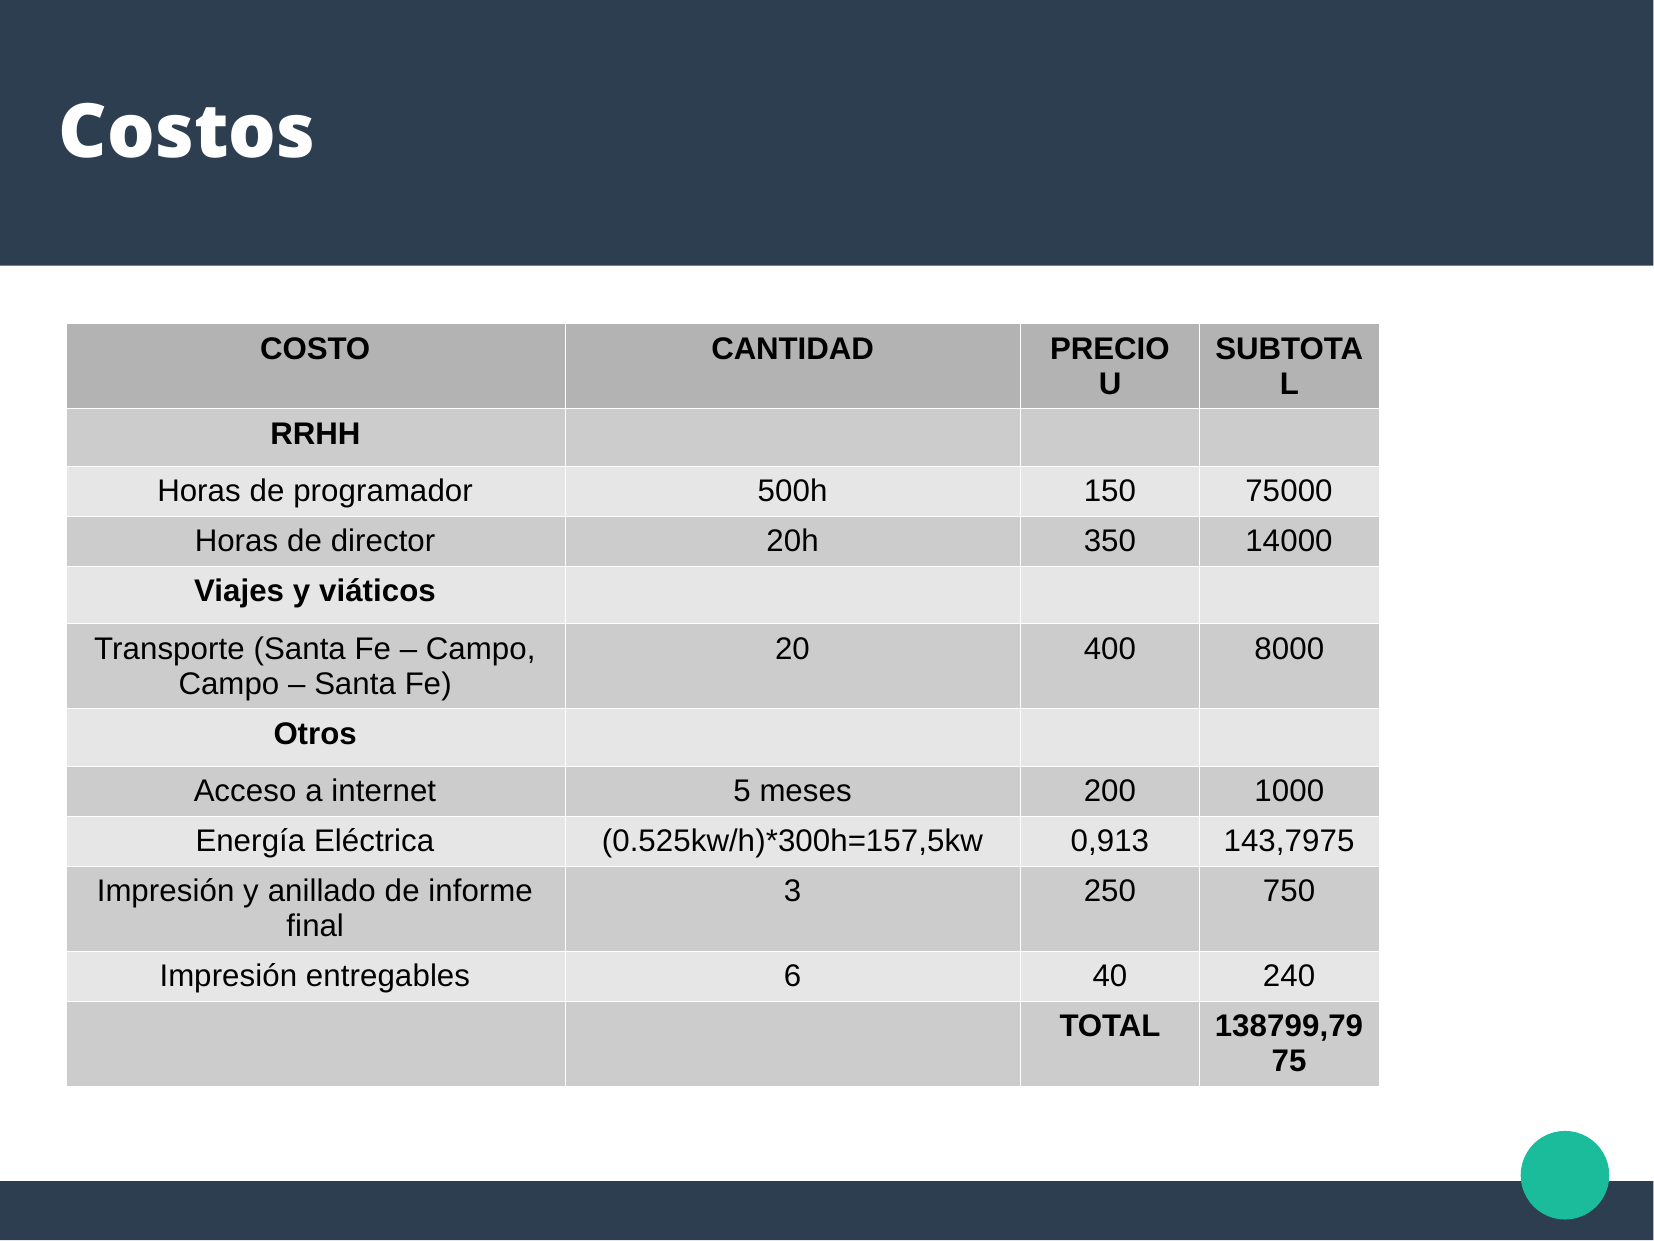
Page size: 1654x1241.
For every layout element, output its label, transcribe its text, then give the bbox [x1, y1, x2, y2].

table_cell Transporte (Santa Fe – Campo, Campo – Santa Fe) [67, 624, 565, 708]
table_cell 250 [1021, 867, 1199, 951]
title Costos [59, 49, 1595, 207]
table_cell TOTAL [1021, 1002, 1199, 1086]
table_cell [566, 1002, 1020, 1086]
table_cell 5 meses [566, 767, 1020, 816]
table_cell 350 [1021, 517, 1199, 566]
table_cell 8000 [1200, 624, 1379, 708]
table_cell 14000 [1200, 517, 1379, 566]
table_cell 150 [1021, 467, 1199, 516]
table_cell 40 [1021, 952, 1199, 1001]
table_cell [1021, 409, 1199, 466]
table_cell Viajes y viáticos [67, 567, 565, 623]
table_cell RRHH [67, 409, 565, 466]
table_cell 20 [566, 624, 1020, 708]
table_cell [67, 1002, 565, 1086]
table_cell 138799,7975 [1200, 1002, 1379, 1086]
table_header SUBTOTAL [1200, 324, 1379, 408]
table_cell 20h [566, 517, 1020, 566]
table_header COSTO [67, 324, 565, 408]
table_cell 400 [1021, 624, 1199, 708]
table_cell [1200, 709, 1379, 766]
table_cell 3 [566, 867, 1020, 951]
table_cell 240 [1200, 952, 1379, 1001]
table_cell [566, 567, 1020, 623]
table_header PRECIO U [1021, 324, 1199, 408]
table_cell [566, 709, 1020, 766]
table_cell [1200, 409, 1379, 466]
table_cell Acceso a internet [67, 767, 565, 816]
table_cell 143,7975 [1200, 817, 1379, 866]
table_cell [566, 409, 1020, 466]
table_cell 0,913 [1021, 817, 1199, 866]
table_cell (0.525kw/h)*300h=157,5kw [566, 817, 1020, 866]
table_cell 75000 [1200, 467, 1379, 516]
table_header CANTIDAD [566, 324, 1020, 408]
table_cell 750 [1200, 867, 1379, 951]
table_cell [1021, 709, 1199, 766]
table_cell Horas de programador [67, 467, 565, 516]
table_cell Otros [67, 709, 565, 766]
table_cell Horas de director [67, 517, 565, 566]
table_cell 500h [566, 467, 1020, 516]
table_cell Impresión entregables [67, 952, 565, 1001]
table_cell [1200, 567, 1379, 623]
table_cell Energía Eléctrica [67, 817, 565, 866]
table_cell [1021, 567, 1199, 623]
table_cell 6 [566, 952, 1020, 1001]
table_cell Impresión y anillado de informe final [67, 867, 565, 951]
table_cell 200 [1021, 767, 1199, 816]
table_cell 1000 [1200, 767, 1379, 816]
